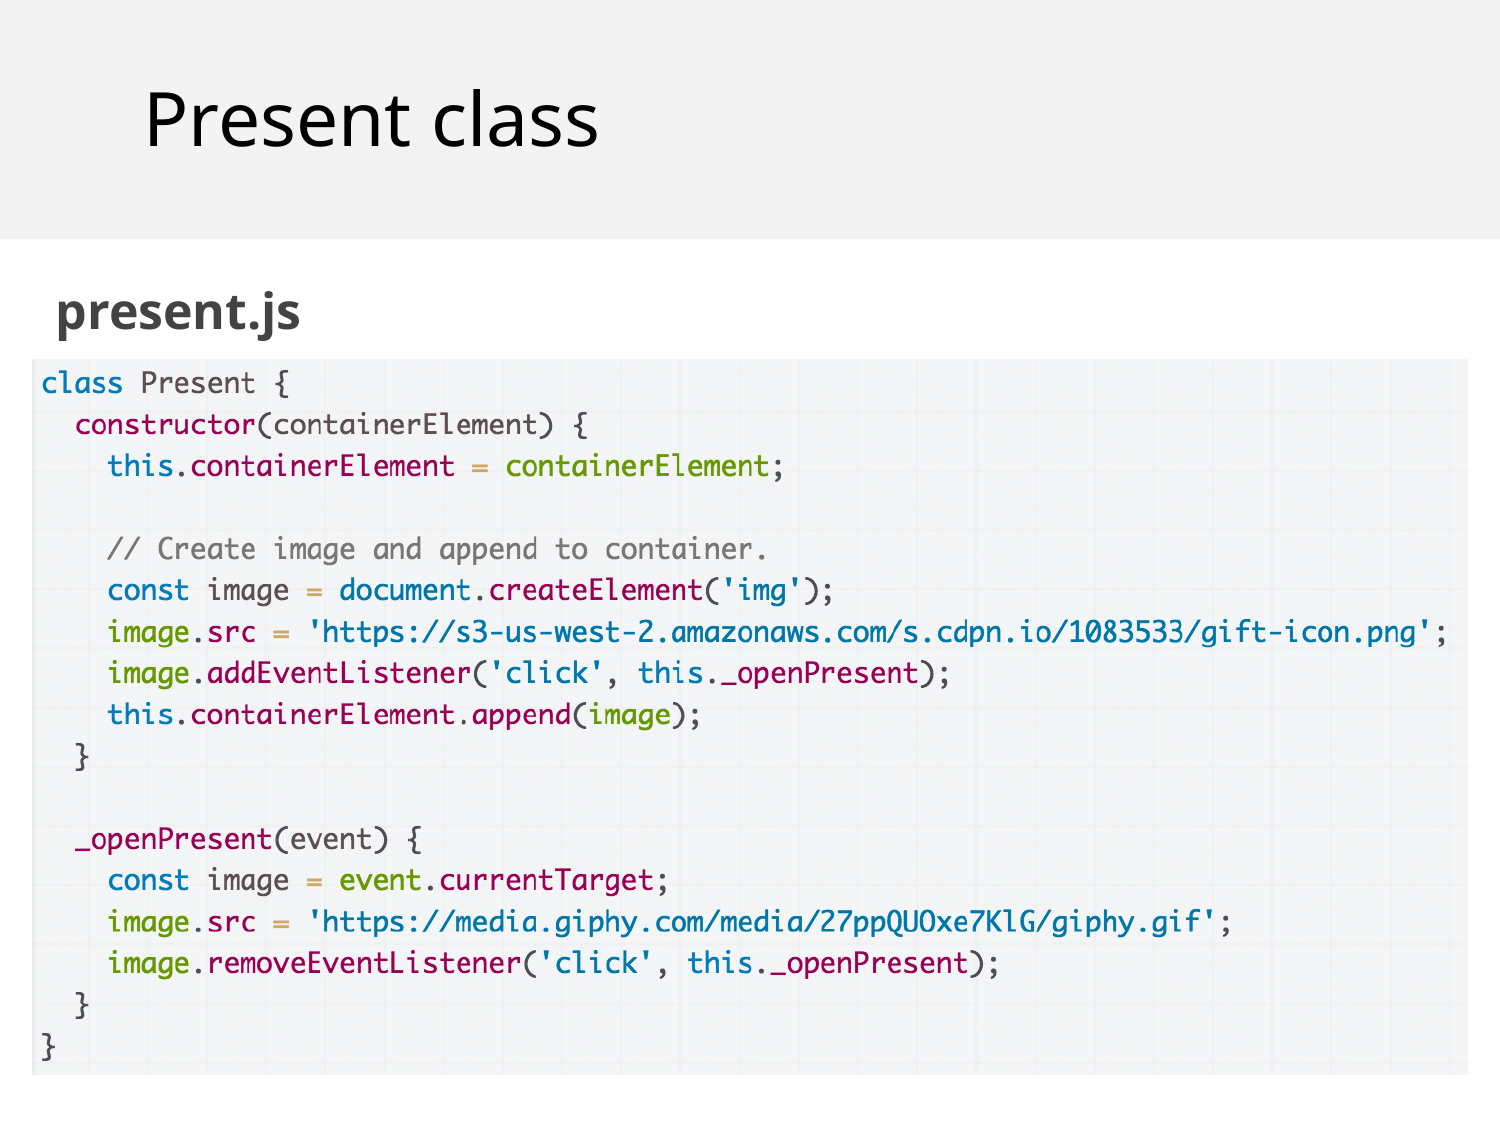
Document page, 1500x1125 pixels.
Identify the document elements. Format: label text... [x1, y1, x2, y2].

list present.js [40, 255, 321, 359]
title Present class [128, 56, 1372, 183]
picture [32, 359, 1468, 1075]
